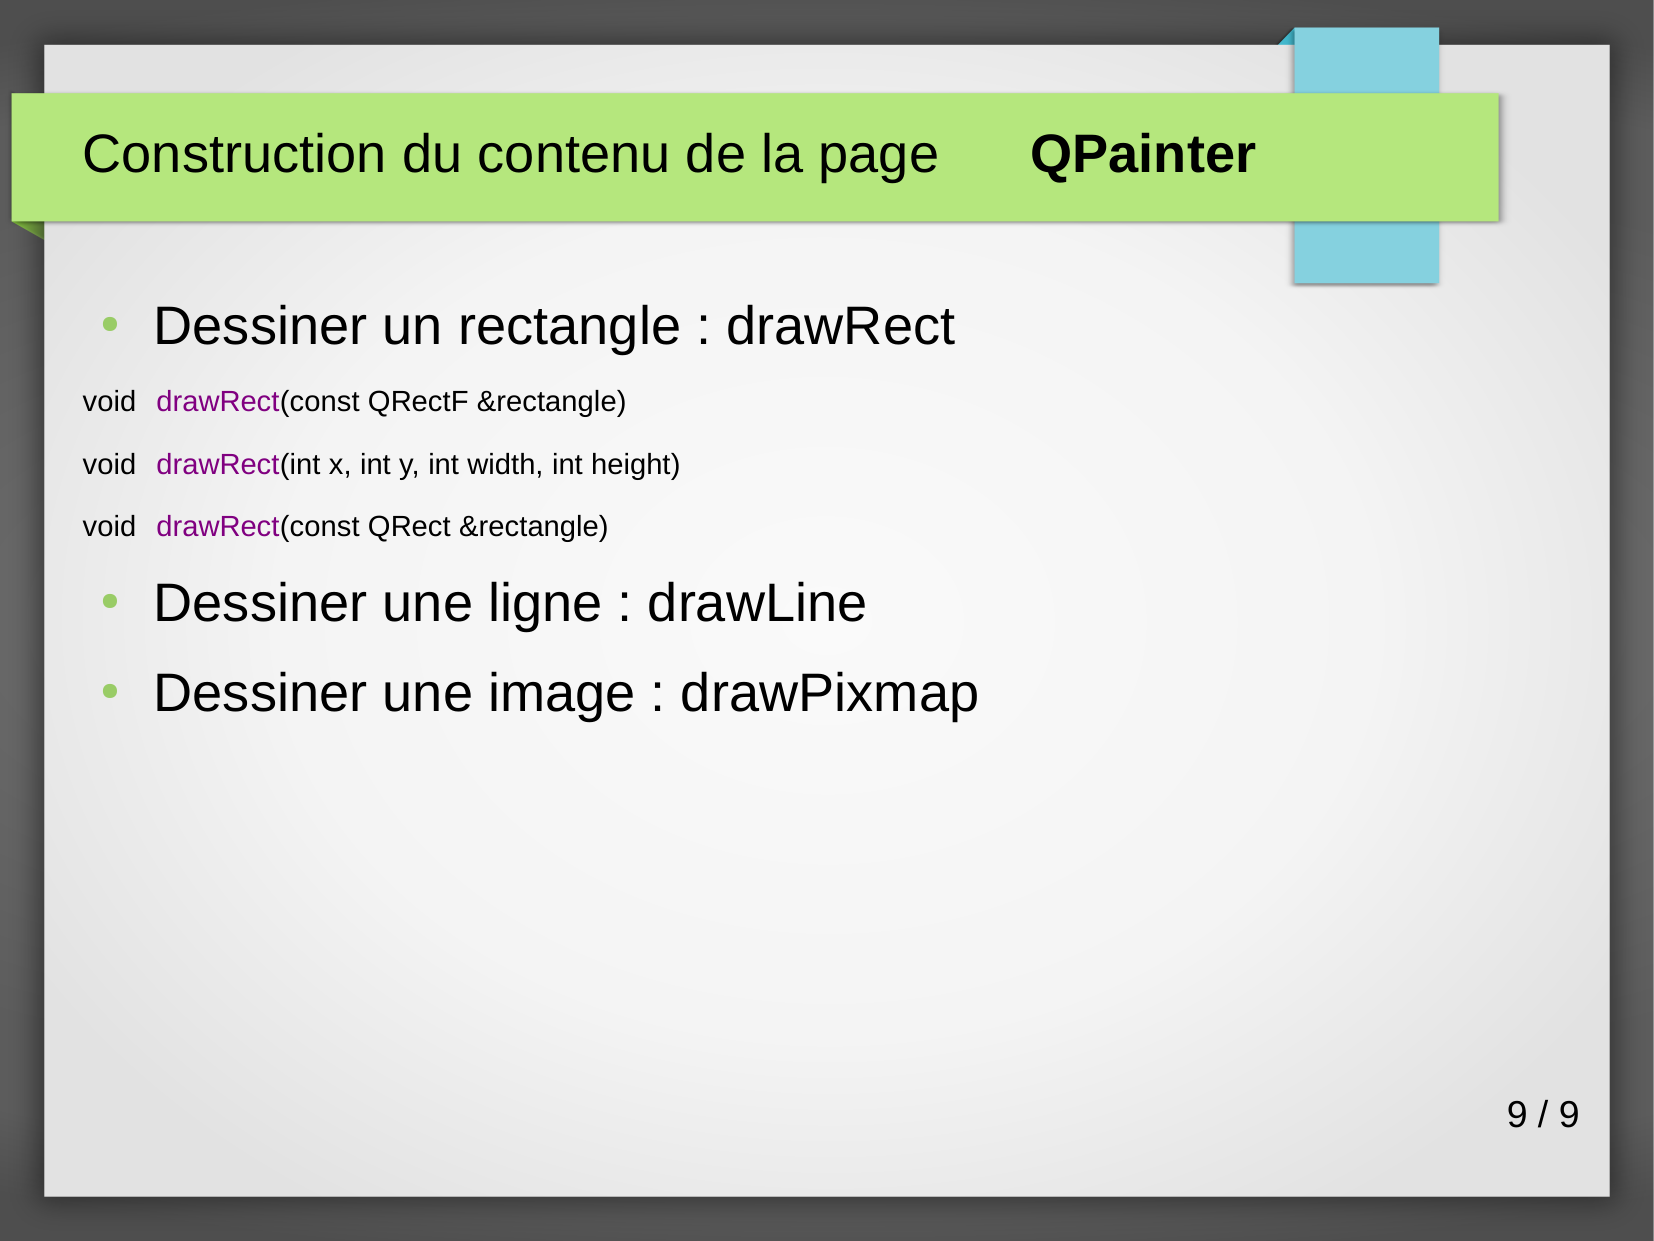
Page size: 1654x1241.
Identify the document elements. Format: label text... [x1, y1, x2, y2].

list Dessiner un rectangle : drawRect void drawRect(const QRectF &rectangle) void drawRect(int x, int y, int width, int height) void drawRect(const QRect &rectangle) Dessiner une ligne : drawLine Dessiner une image : drawPixmap [82, 295, 1571, 1015]
picture [0, 0, 1654, 1241]
title Construction du contenu de la page QPainter [82, 94, 1264, 213]
